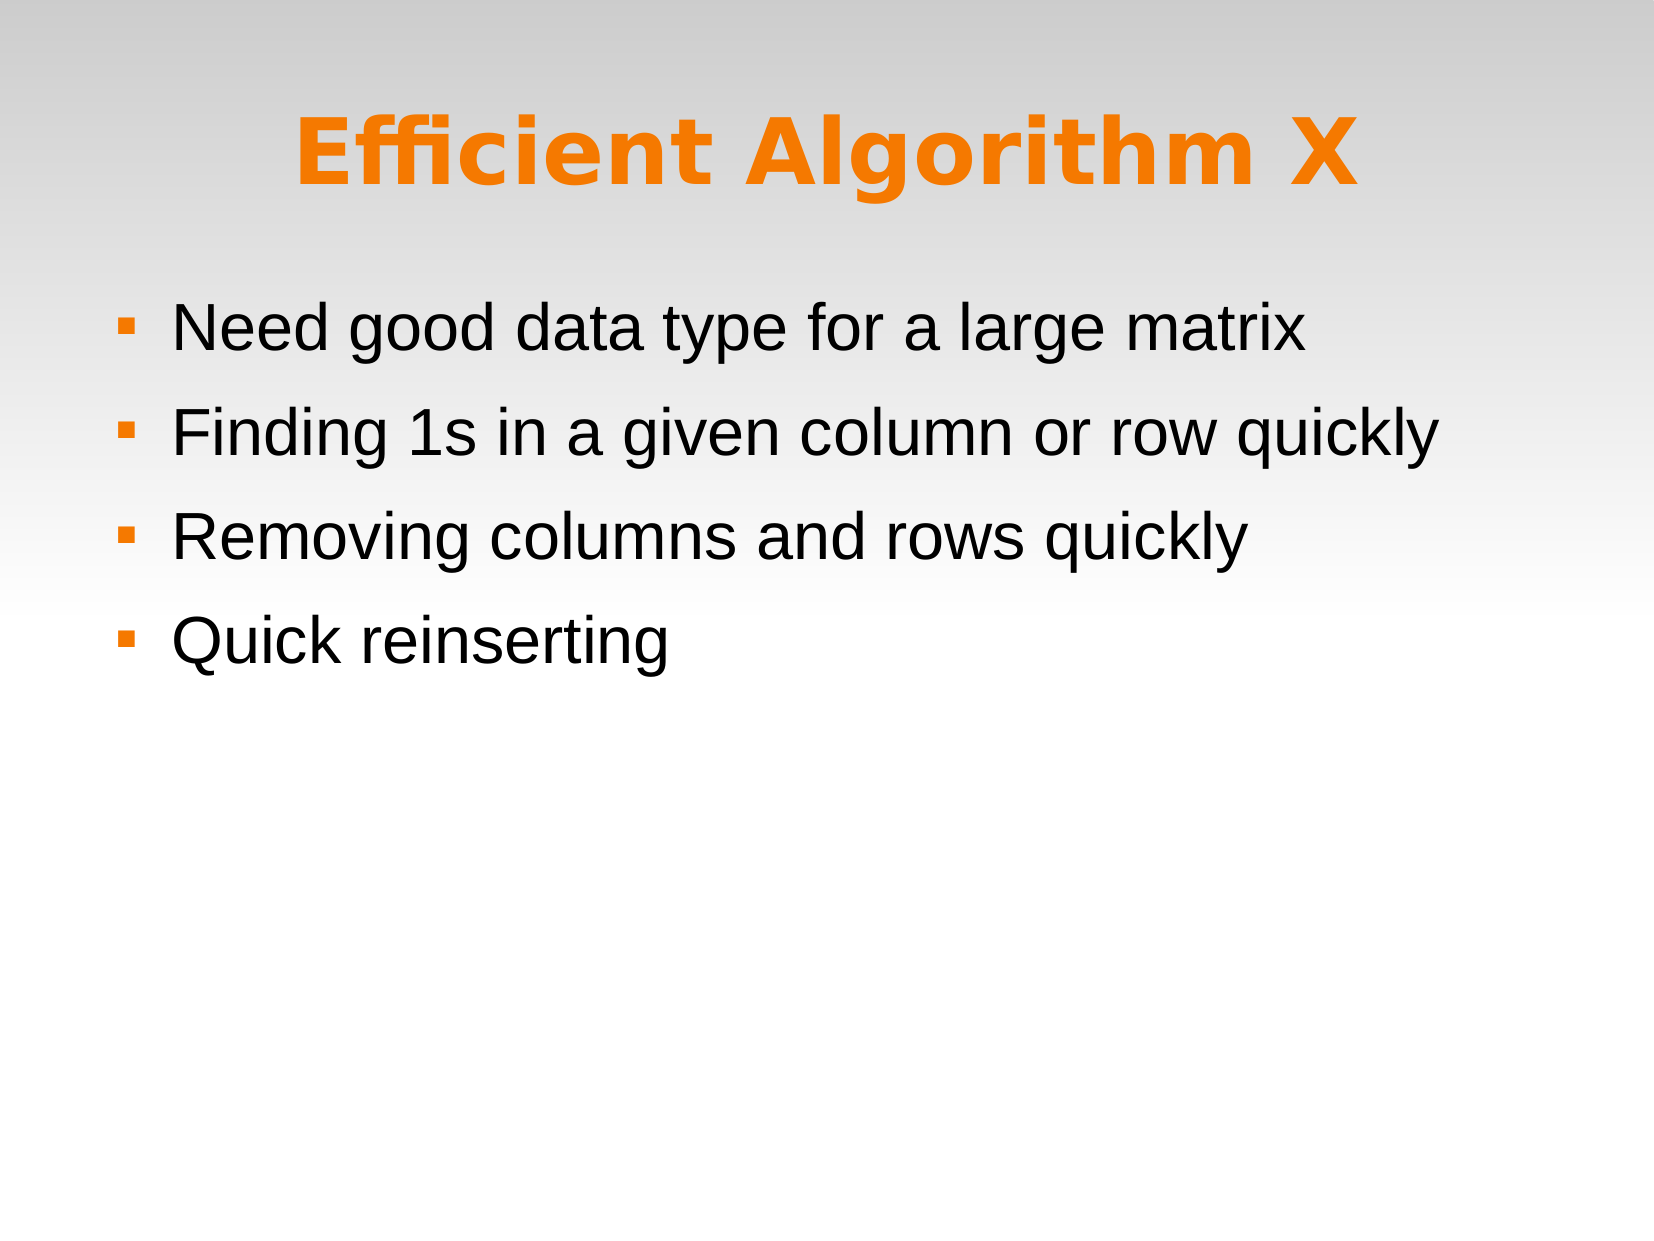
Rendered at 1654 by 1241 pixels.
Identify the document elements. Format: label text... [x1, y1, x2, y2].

list Need good data type for a large matrix Finding 1s in a given column or row quickly Removing columns and rows quickly Quick reinserting [82, 290, 1571, 1094]
title Efficient Algorithm X [82, 56, 1571, 250]
